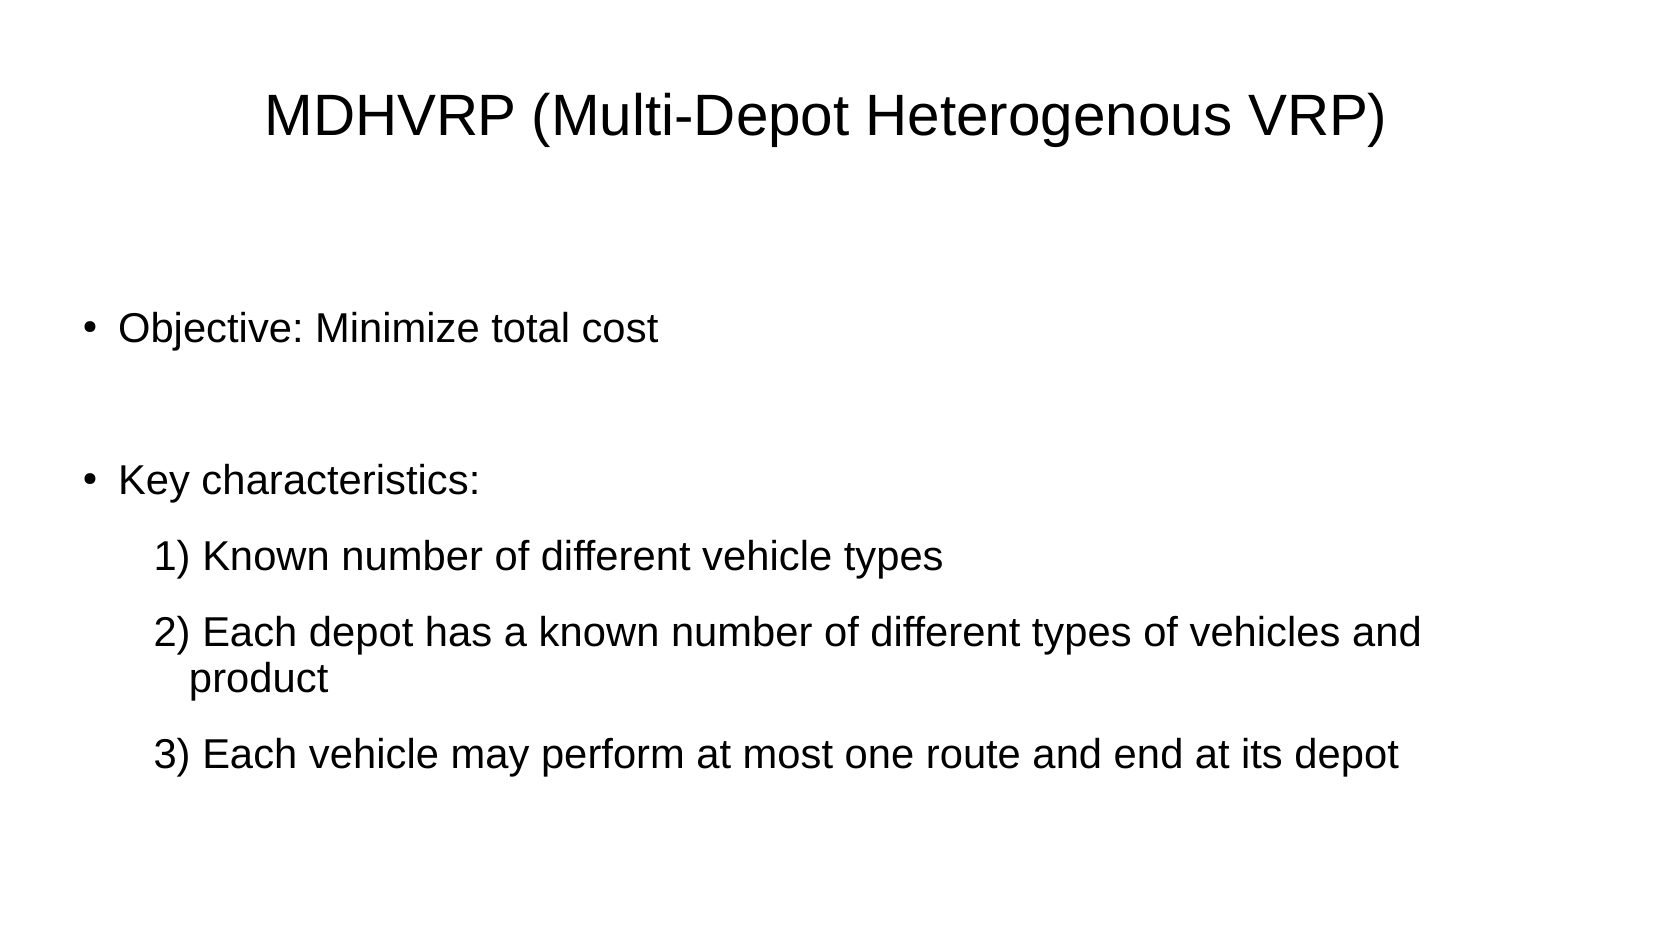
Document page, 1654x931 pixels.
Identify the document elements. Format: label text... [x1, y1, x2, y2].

title MDHVRP (Multi-Depot Heterogenous VRP) [82, 37, 1571, 182]
subtitle Objective: Minimize total cost Key characteristics: Known number of different vehicle types Each depot has a known number of different types of vehicles and product Each vehicle may perform at most one route and end at its depot [82, 182, 1571, 901]
